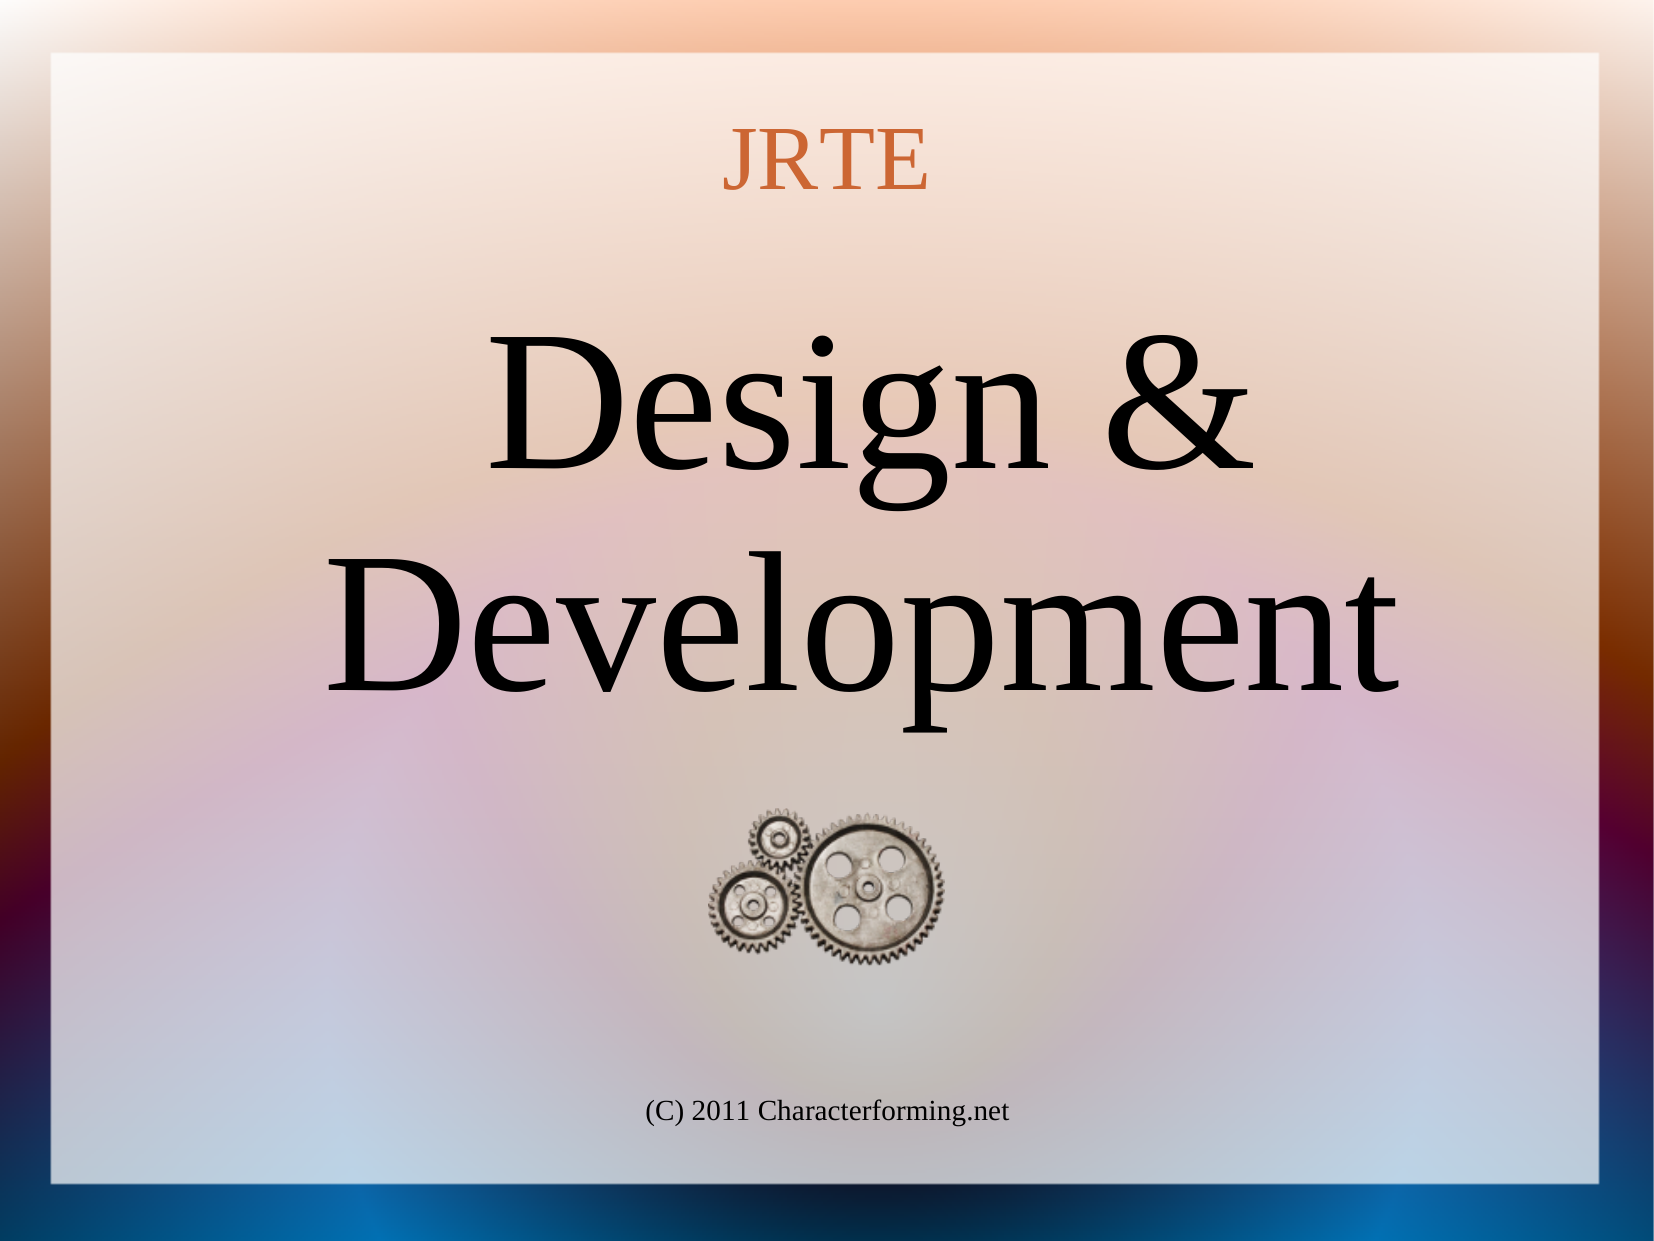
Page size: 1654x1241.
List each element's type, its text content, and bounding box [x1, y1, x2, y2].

title JRTE [82, 62, 1571, 256]
list Design & Development [82, 290, 1571, 1094]
picture [0, 0, 1654, 1241]
